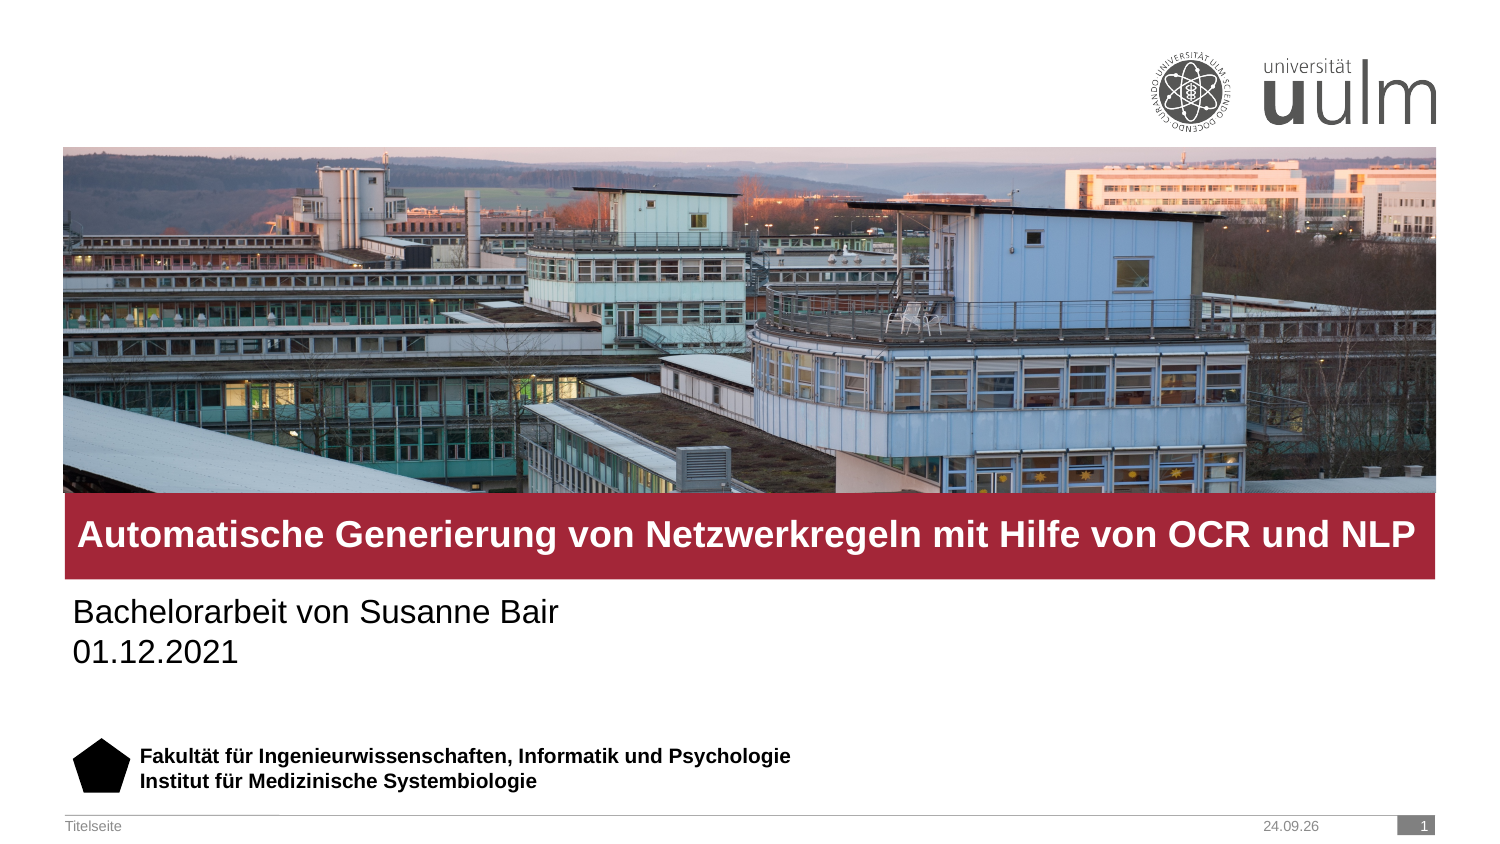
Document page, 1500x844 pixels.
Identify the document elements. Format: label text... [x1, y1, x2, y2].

text_box <number> [1393, 816, 1429, 839]
text_box Fakultät für Ingenieurwissenschaften, Informatik und Psychologie Institut für Medizinische Systembiologie [139, 742, 792, 793]
picture [1150, 51, 1437, 133]
text_box [72, 738, 131, 793]
text_box Automatische Generierung von Netzwerkregeln mit Hilfe von OCR und NLP [76, 509, 1436, 582]
text_box 01.12.21 [1263, 816, 1393, 837]
picture [60, 147, 1437, 493]
text_box Bachelorarbeit von Susanne Bair 01.12.2021 [72, 590, 1063, 743]
text_box Titelseite [64, 816, 1254, 837]
